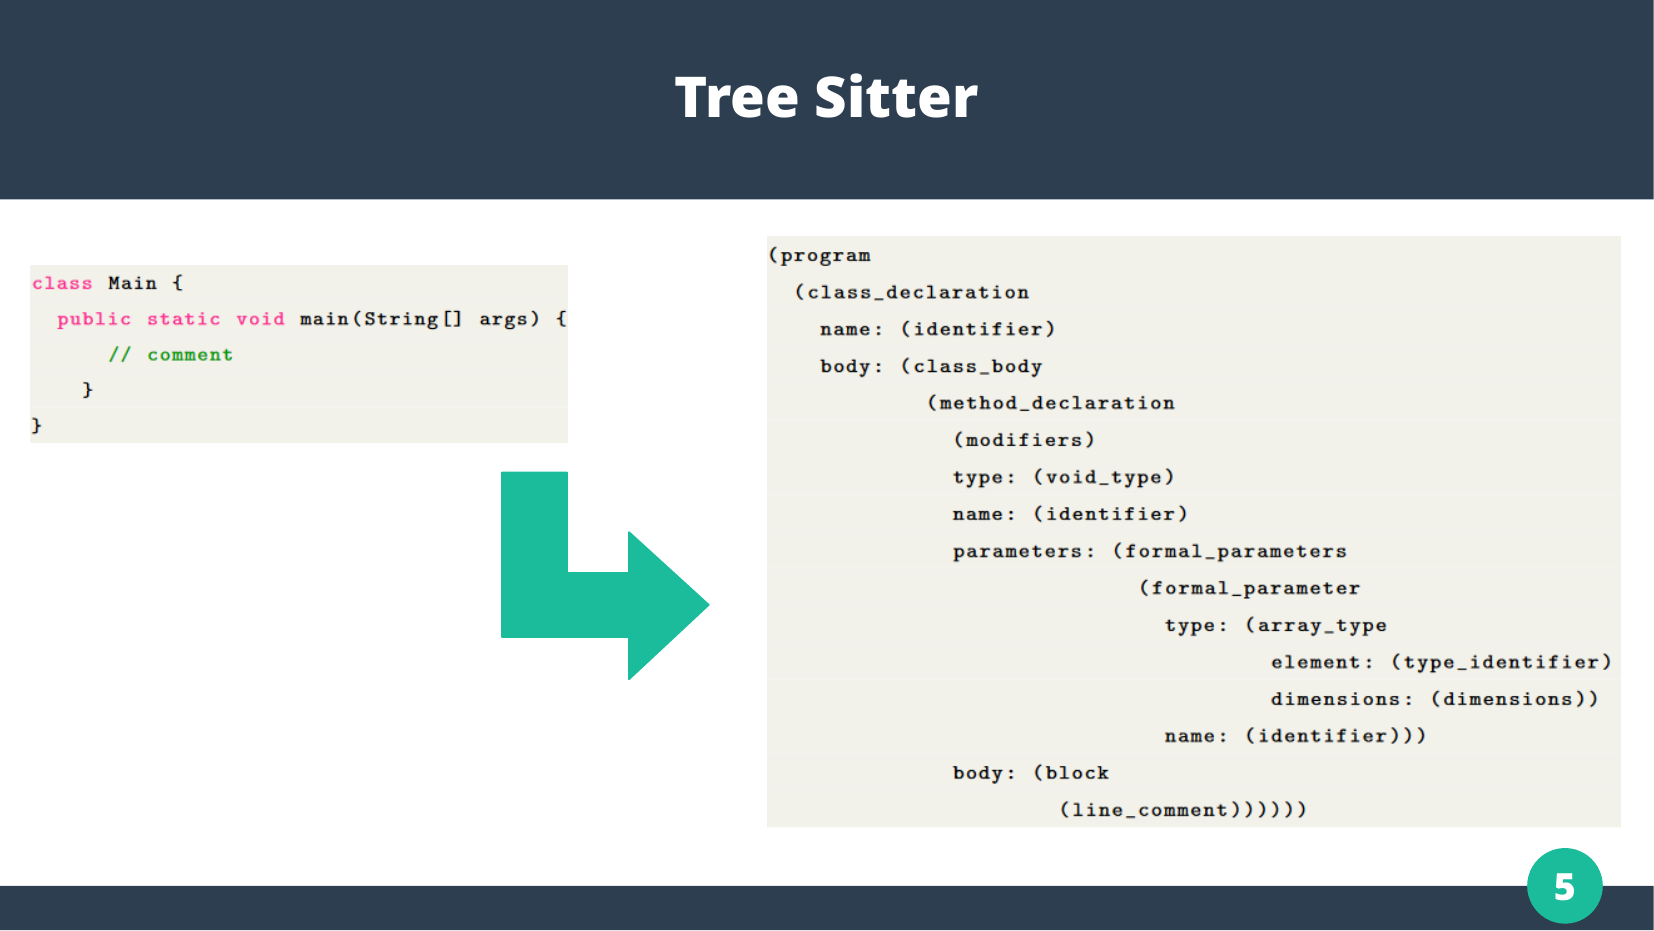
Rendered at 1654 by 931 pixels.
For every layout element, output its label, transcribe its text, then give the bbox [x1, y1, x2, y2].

title Tree Sitter [59, 37, 1595, 155]
text_box [501, 472, 709, 680]
picture [767, 236, 1621, 830]
picture [29, 265, 568, 443]
